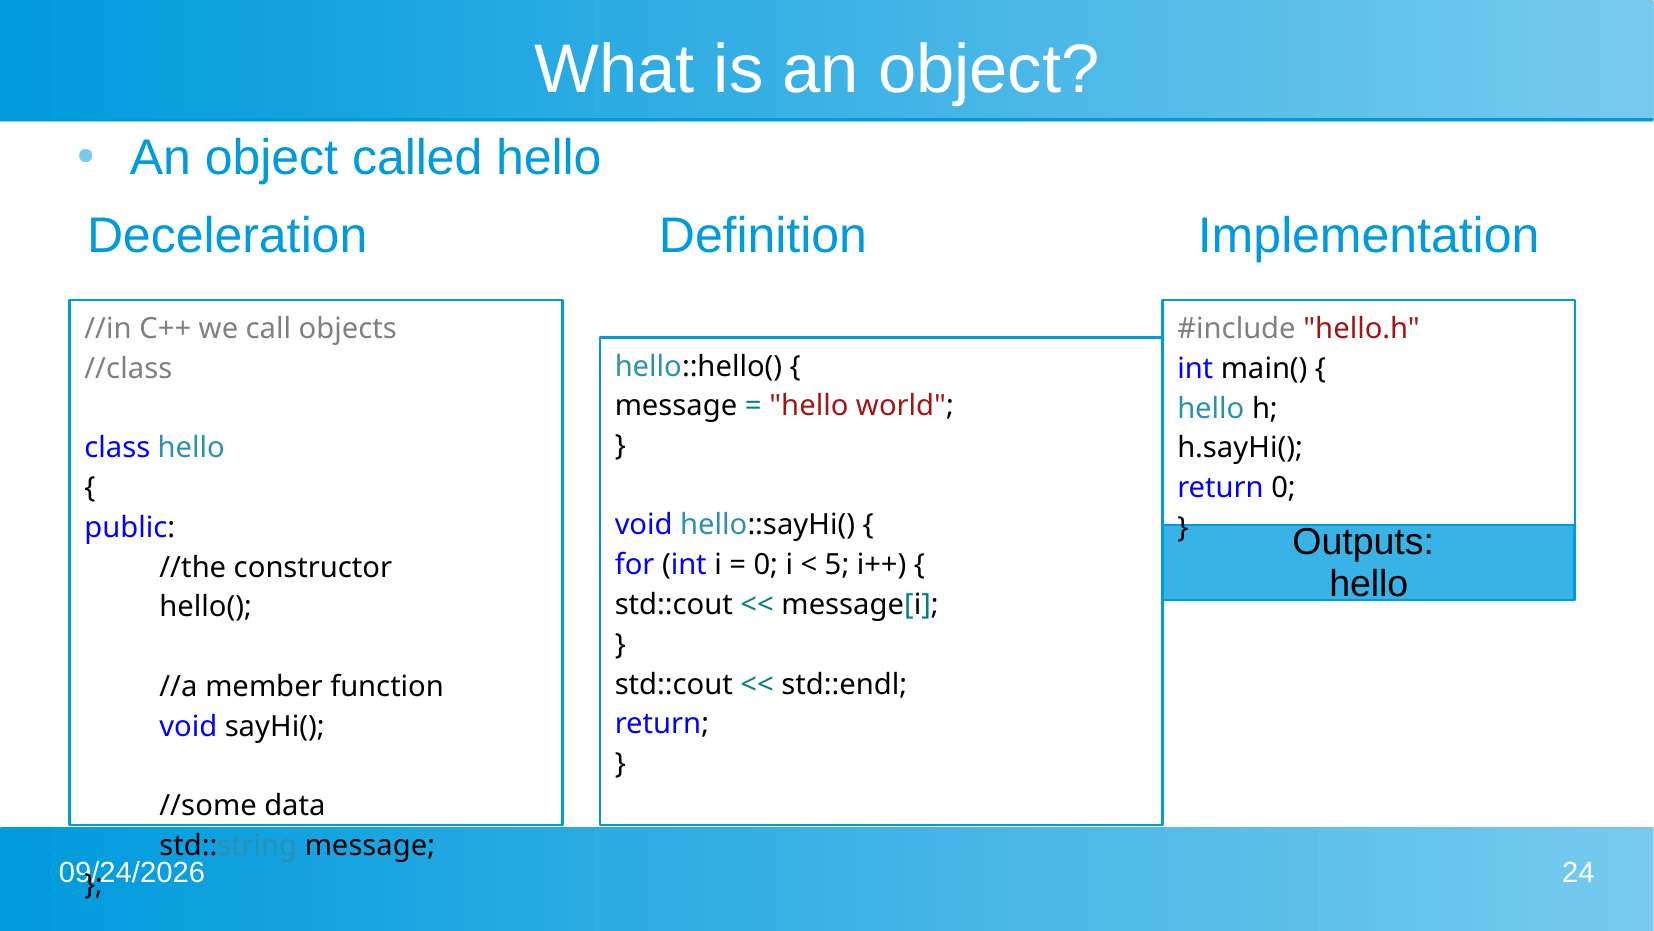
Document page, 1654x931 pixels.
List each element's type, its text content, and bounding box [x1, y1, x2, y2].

list An object called hello Deceleration Definition Implementation [59, 129, 1576, 301]
text_box //in C++ we call objects //class class hello { public: //the constructor hello(); //a member function void sayHi(); //some data std::string message; }; [69, 300, 563, 826]
text_box Outputs: hello [1162, 526, 1575, 601]
title What is an object? [59, 29, 1595, 108]
text_box hello::hello() { message = "hello world"; } void hello::sayHi() { for (int i = 0; i < 5; i++) { std::cout << message[i]; } std::cout << std::endl; return; } [600, 337, 1163, 826]
text_box #include "hello.h" int main() { hello h; h.sayHi(); return 0; } [1162, 300, 1576, 526]
